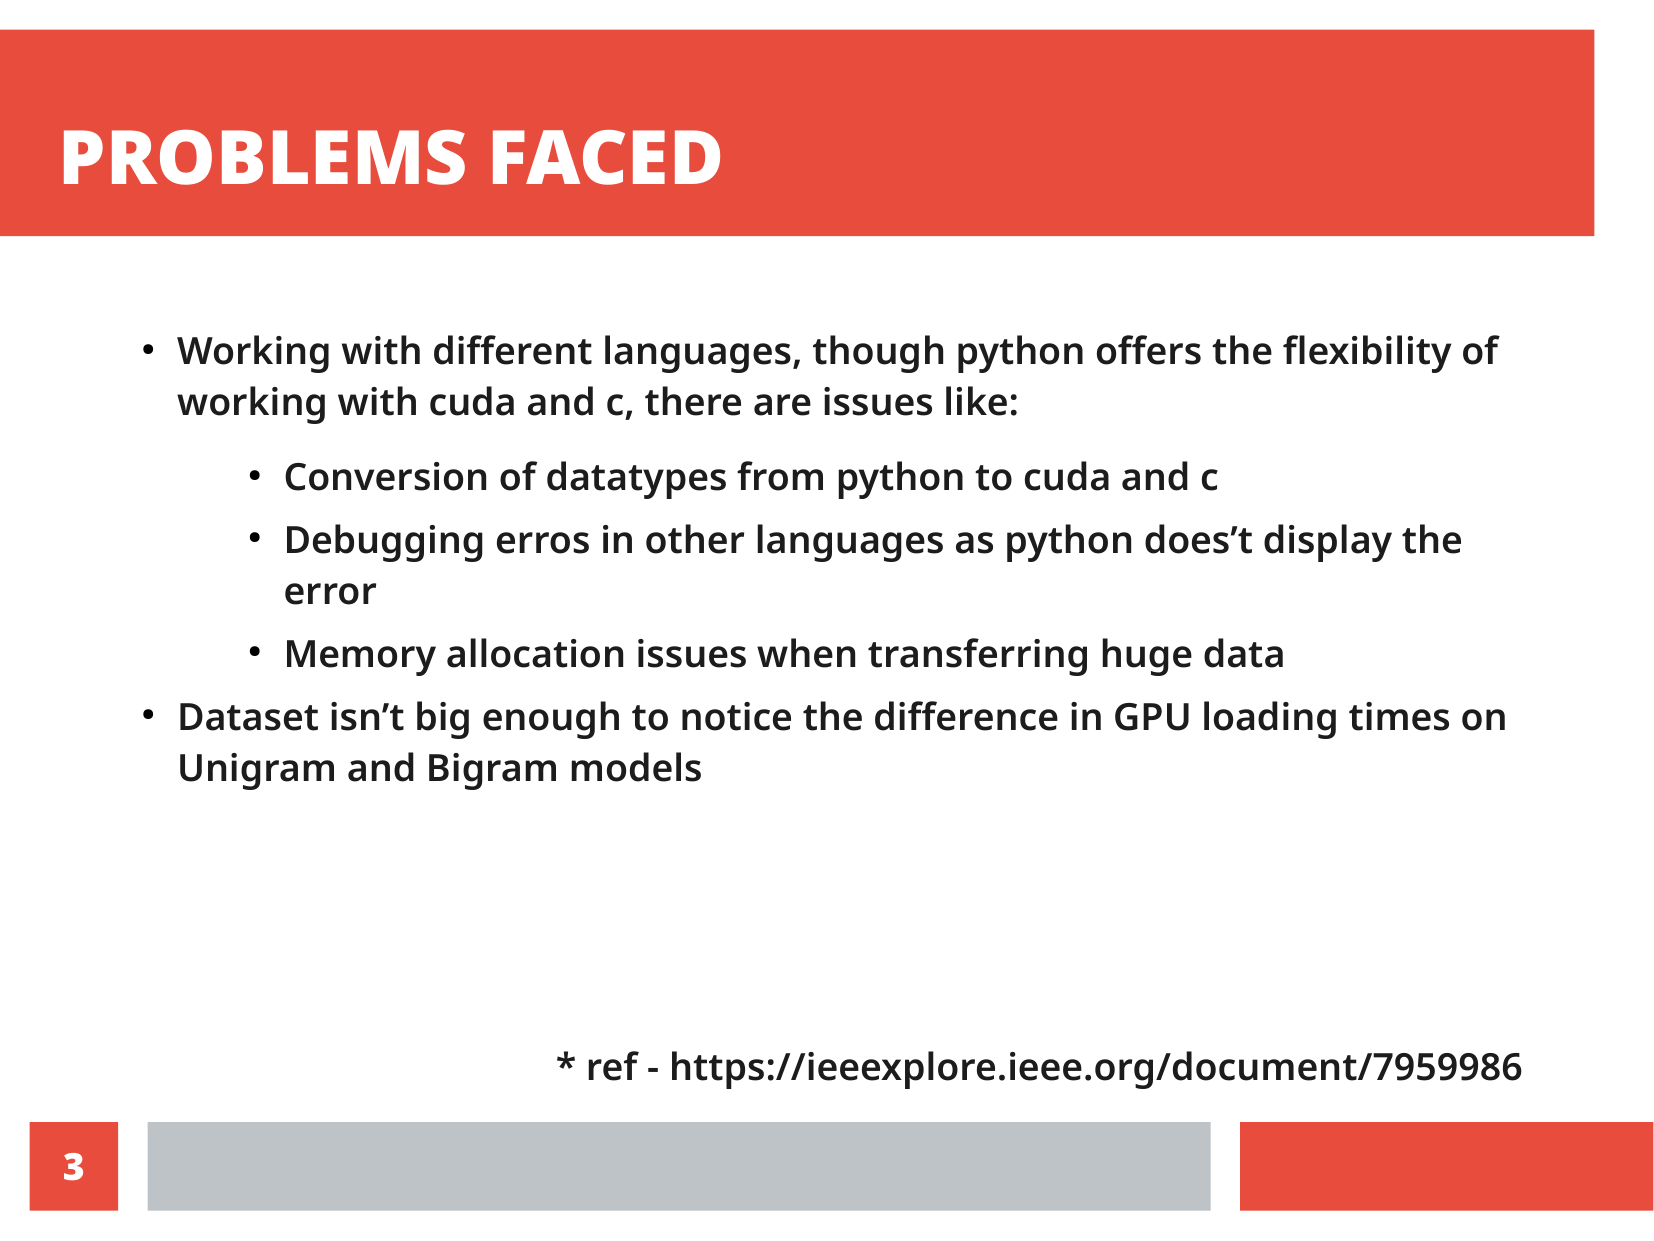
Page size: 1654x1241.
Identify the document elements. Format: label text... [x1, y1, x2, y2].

title PROBLEMS FACED [59, 59, 1595, 207]
list Working with different languages, though python offers the flexibility of working with cuda and c, there are issues like: Conversion of datatypes from python to cuda and c Debugging erros in other languages as python does’t display the error Memory allocation issues when transferring huge data Dataset isn’t big enough to notice the difference in GPU loading times on Unigram and Bigram models * ref - https://ieeexplore.ieee.org/document/7959986 [141, 324, 1524, 1093]
